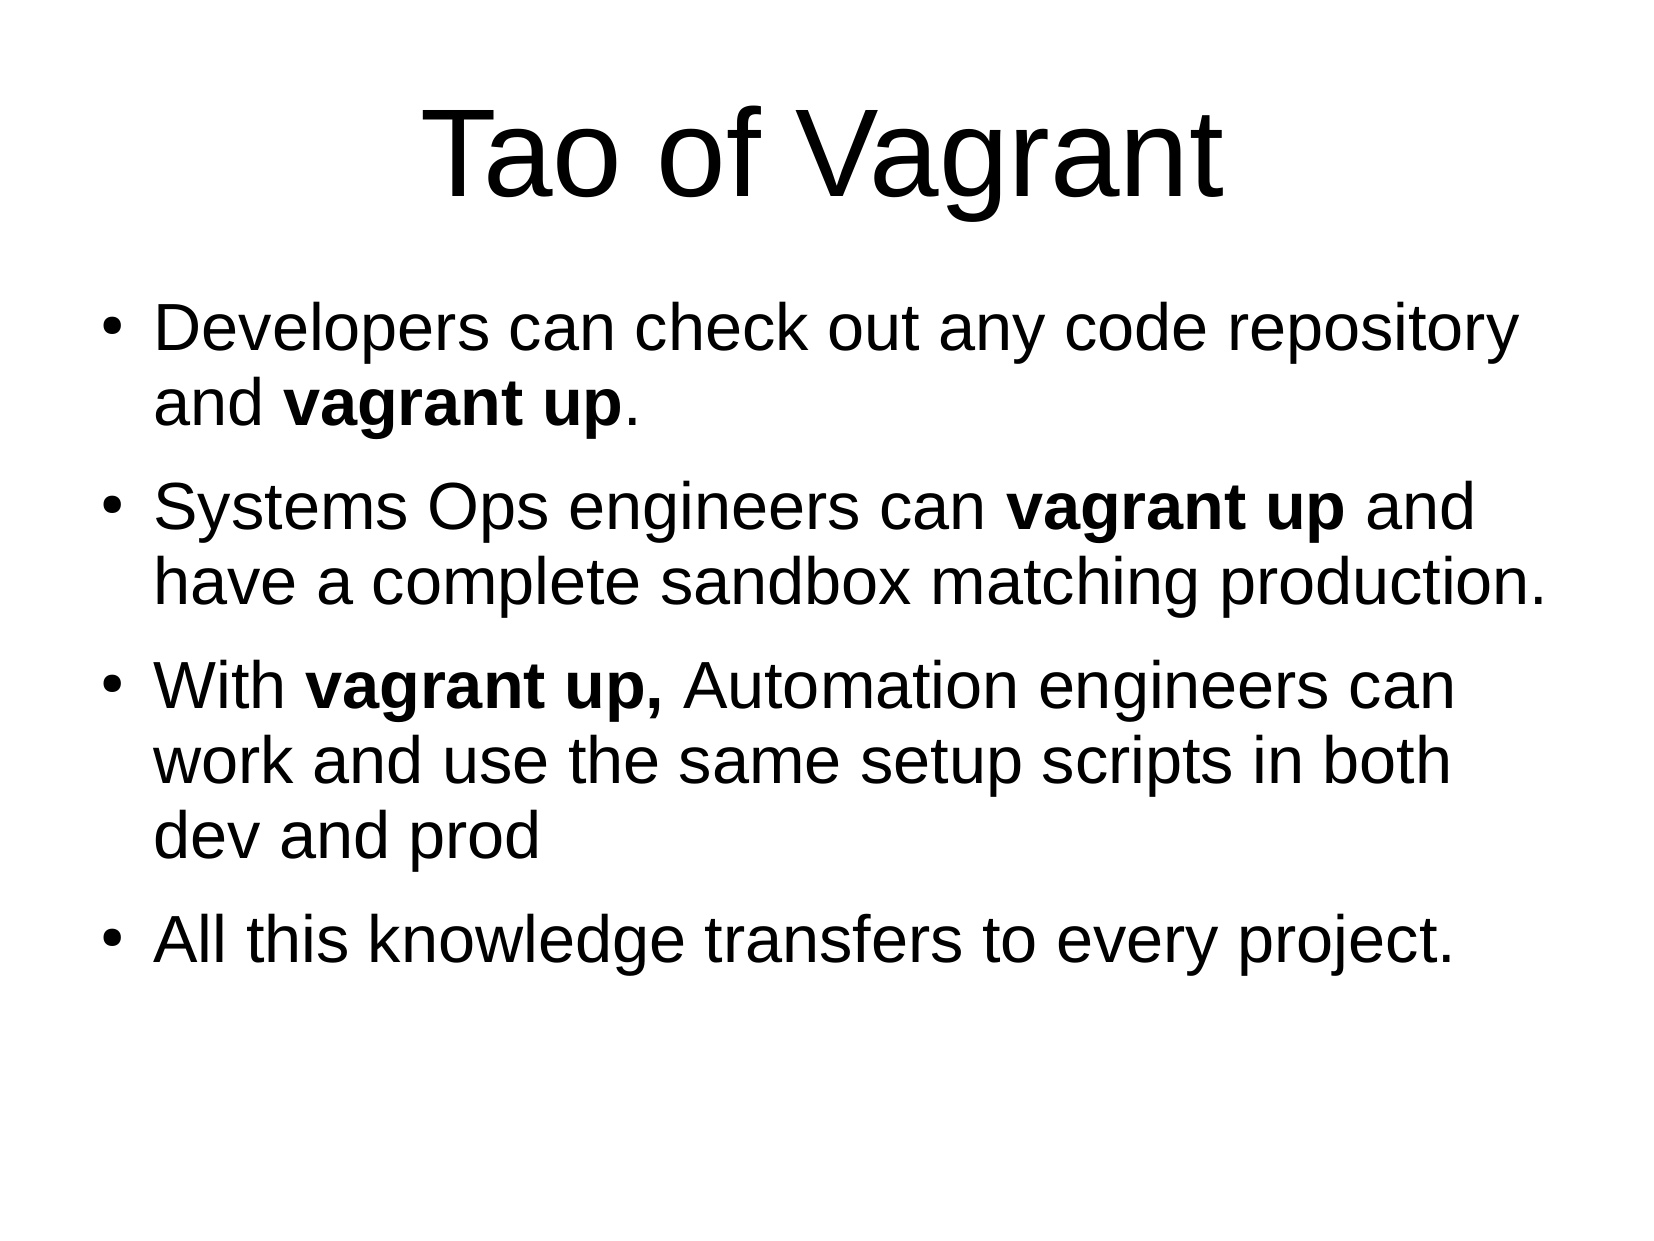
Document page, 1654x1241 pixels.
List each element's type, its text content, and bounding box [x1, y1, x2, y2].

list Developers can check out any code repository and vagrant up. Systems Ops engineers can vagrant up and have a complete sandbox matching production. With vagrant up, Automation engineers can work and use the same setup scripts in both dev and prod All this knowledge transfers to every project. [82, 290, 1571, 1010]
title Tao of Vagrant [82, 49, 1571, 257]
